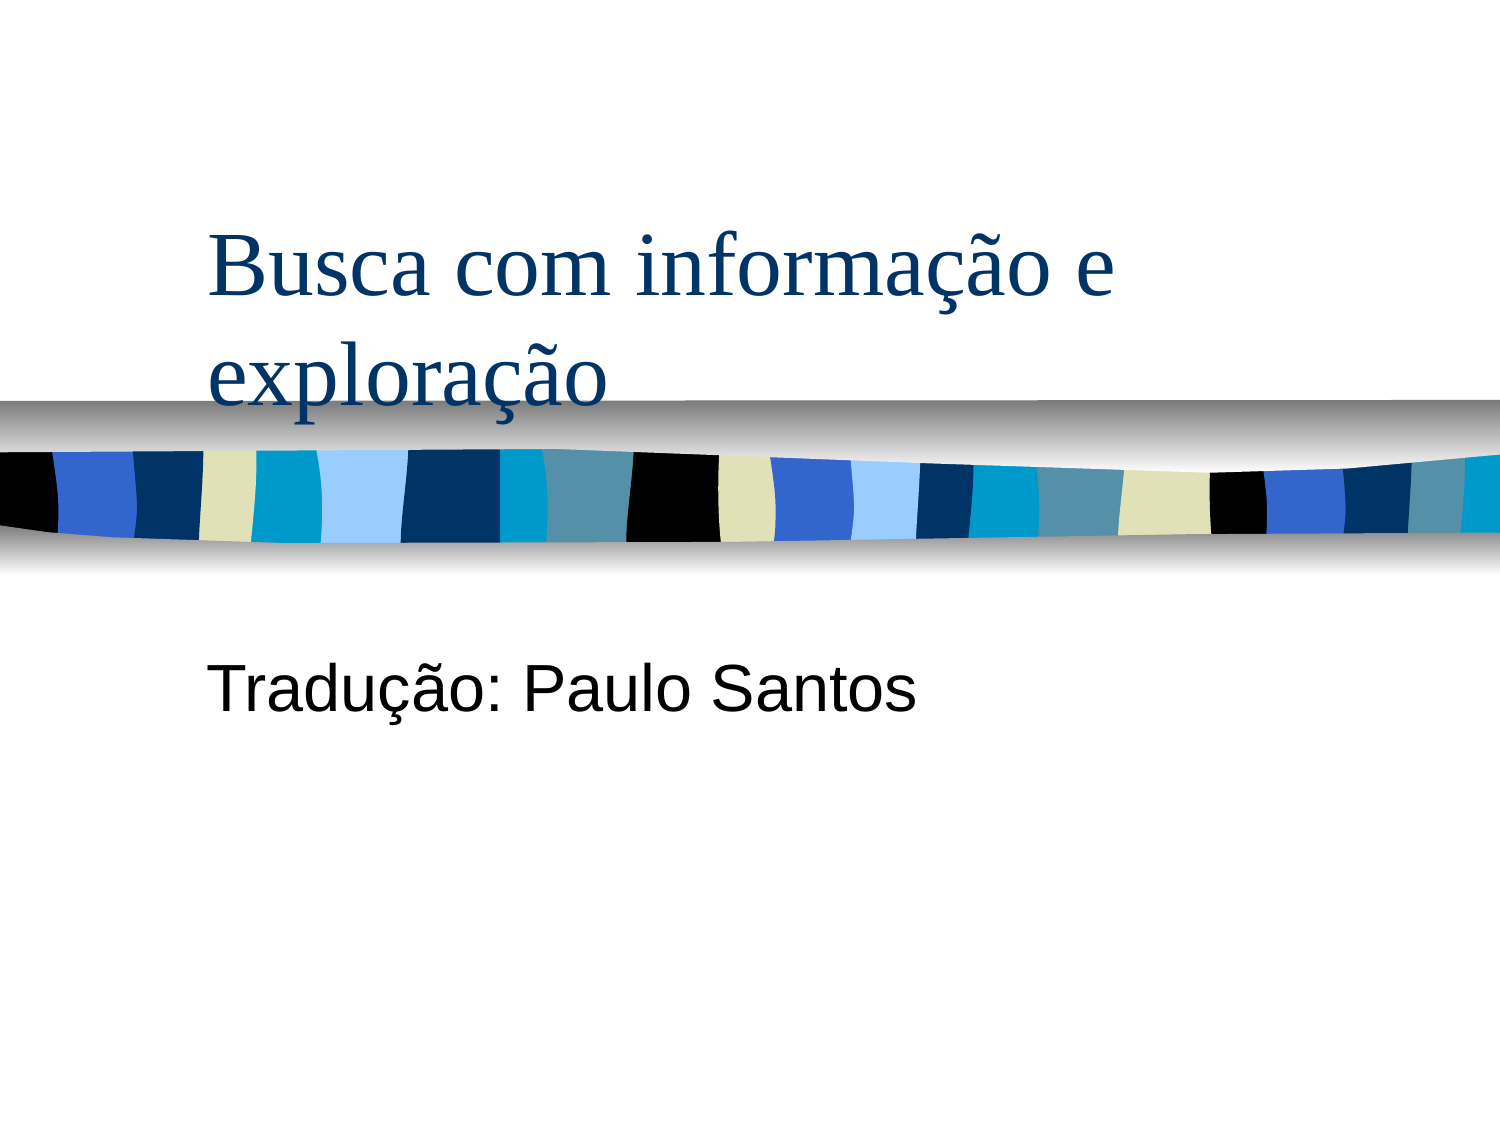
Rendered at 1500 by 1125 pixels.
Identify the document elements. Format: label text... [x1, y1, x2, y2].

title Busca com informação e exploração [192, 196, 1468, 432]
subtitle Tradução: Paulo Santos [191, 637, 1242, 926]
